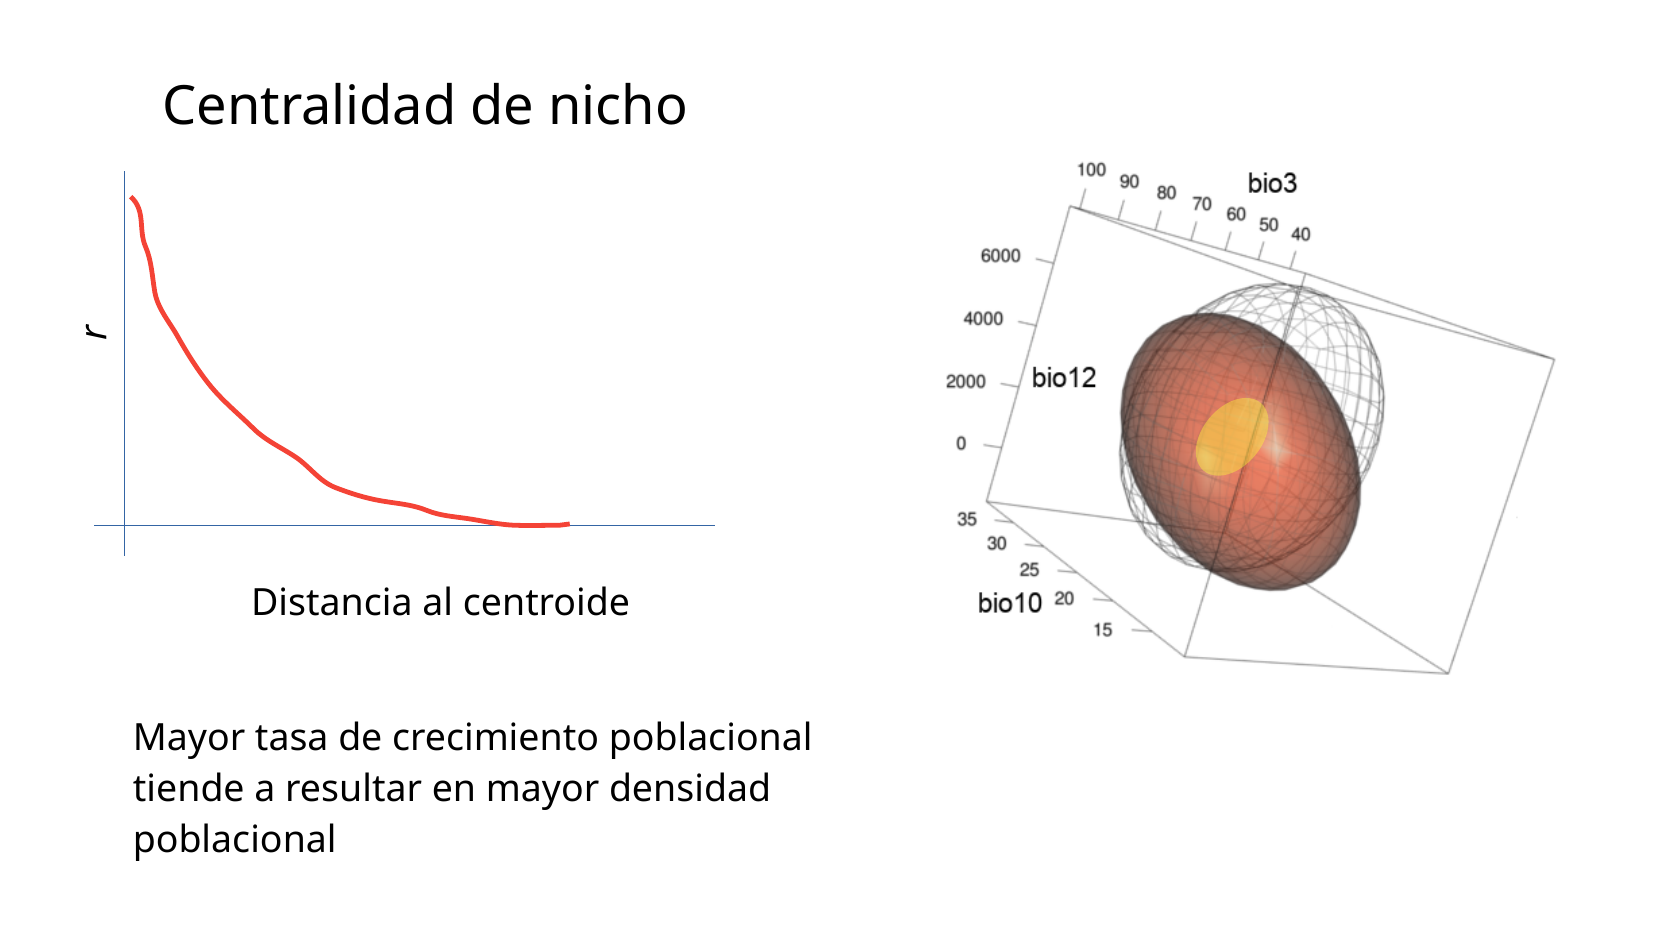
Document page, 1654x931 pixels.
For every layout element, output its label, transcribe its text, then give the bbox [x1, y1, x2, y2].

picture [897, 147, 1565, 688]
text_box Centralidad de nicho [147, 59, 798, 140]
text_box Mayor tasa de crecimiento poblacional tiende a resultar en mayor densidad poblacional [118, 703, 857, 928]
text_box Distancia al centroide [236, 567, 626, 621]
text_box [1195, 397, 1269, 476]
text_box r [59, 147, 112, 356]
